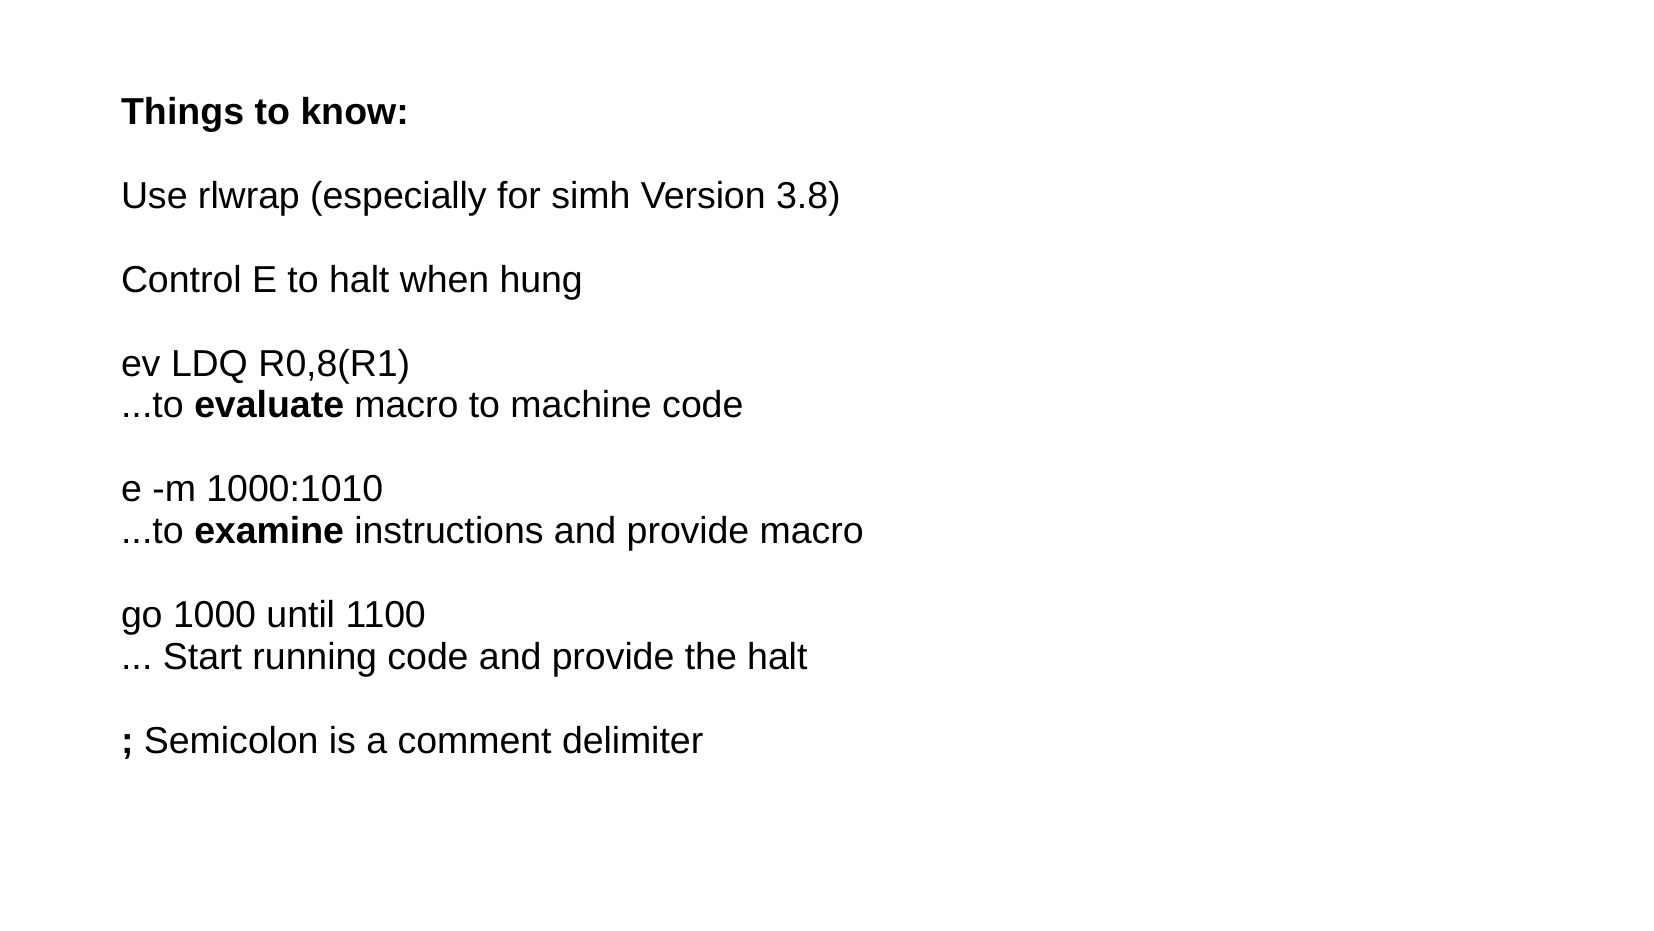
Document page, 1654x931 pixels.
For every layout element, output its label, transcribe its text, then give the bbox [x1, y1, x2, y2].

text_box Things to know: Use rlwrap (especially for simh Version 3.8) Control E to halt when hung ev LDQ R0,8(R1) ...to evaluate macro to machine code e -m 1000:1010 ...to examine instructions and provide macro go 1000 until 1100 ... Start running code and provide the halt ; Semicolon is a comment delimiter [106, 82, 1571, 812]
